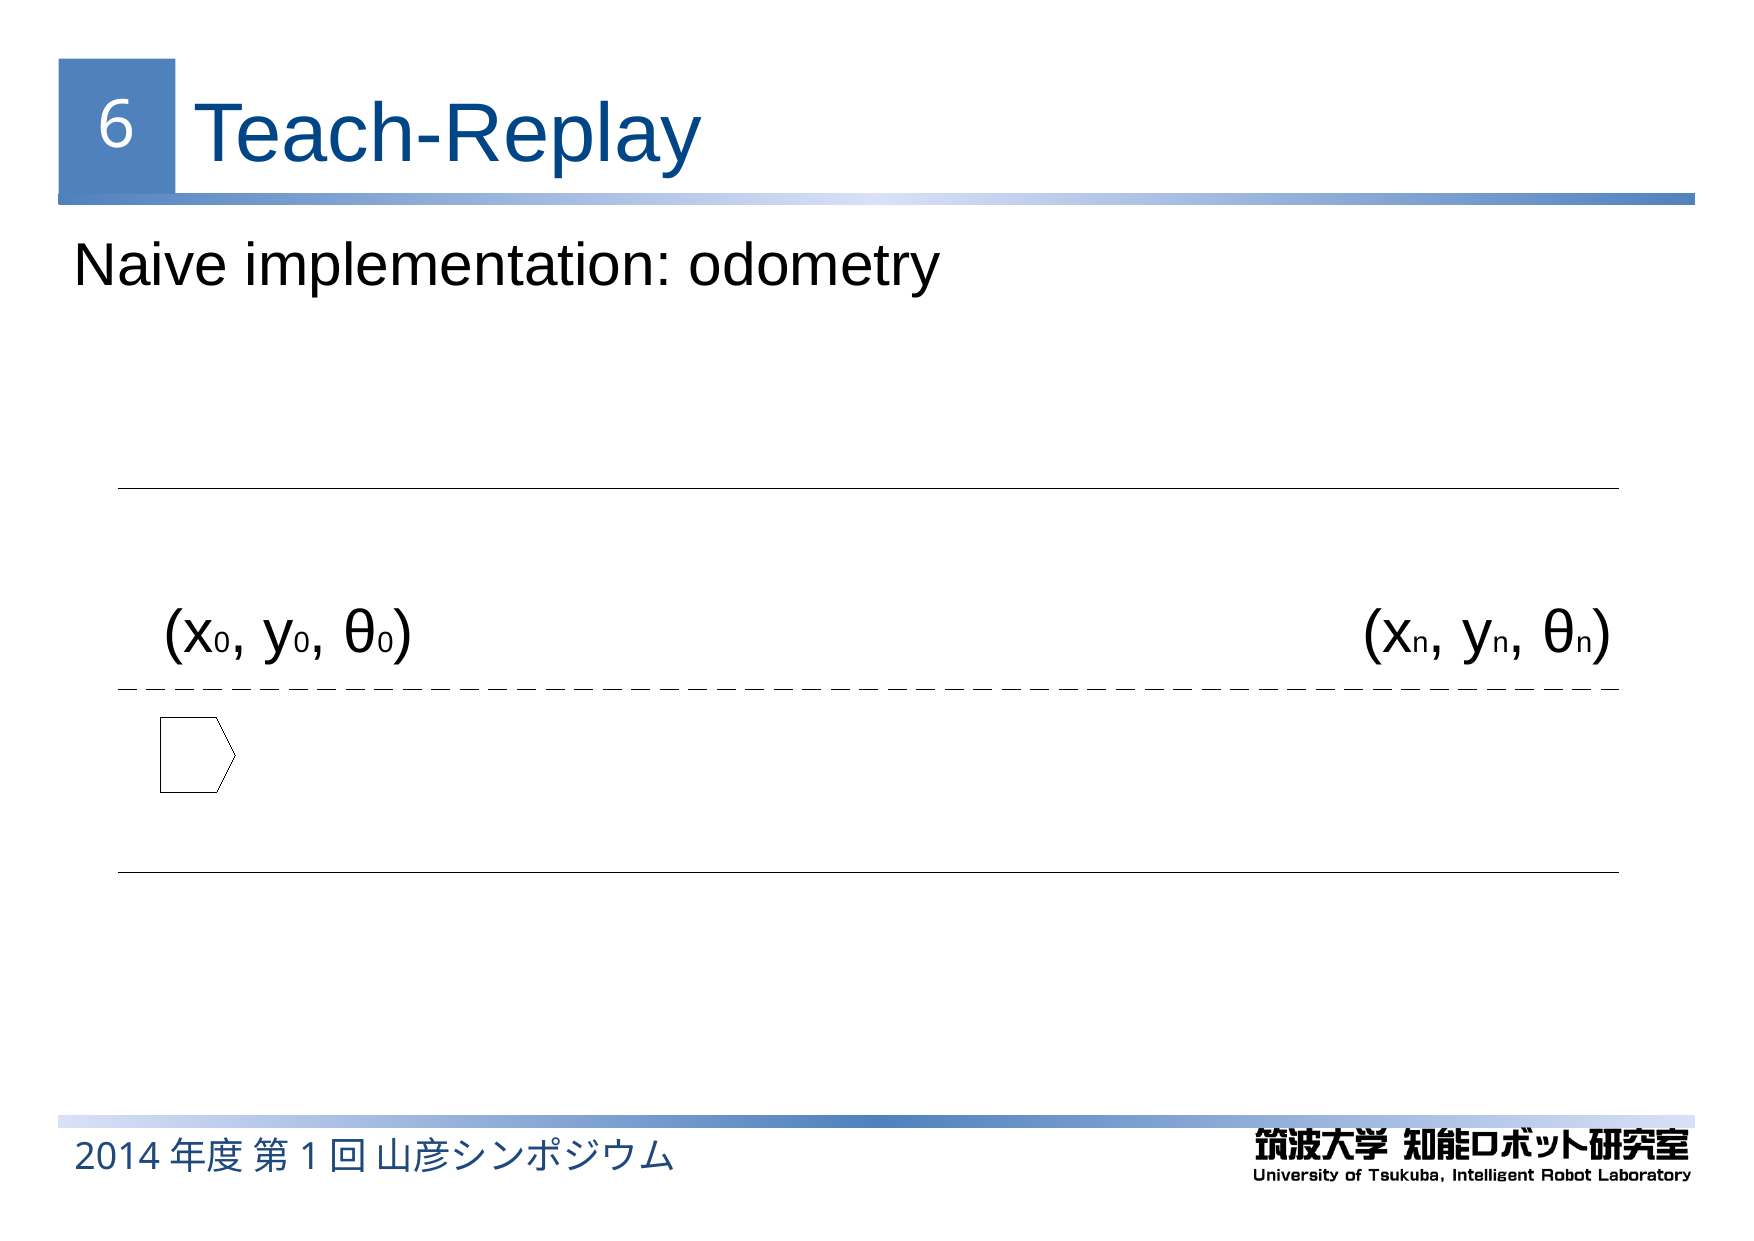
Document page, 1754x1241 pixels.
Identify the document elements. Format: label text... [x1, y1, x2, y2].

text_box Naive implementation: odometry [58, 223, 1696, 307]
text_box (x0, y0, θ0) [148, 589, 429, 673]
title Teach-Replay [193, 61, 1651, 205]
text_box (xn, yn, θn) [1347, 589, 1628, 673]
picture [1252, 1127, 1691, 1182]
